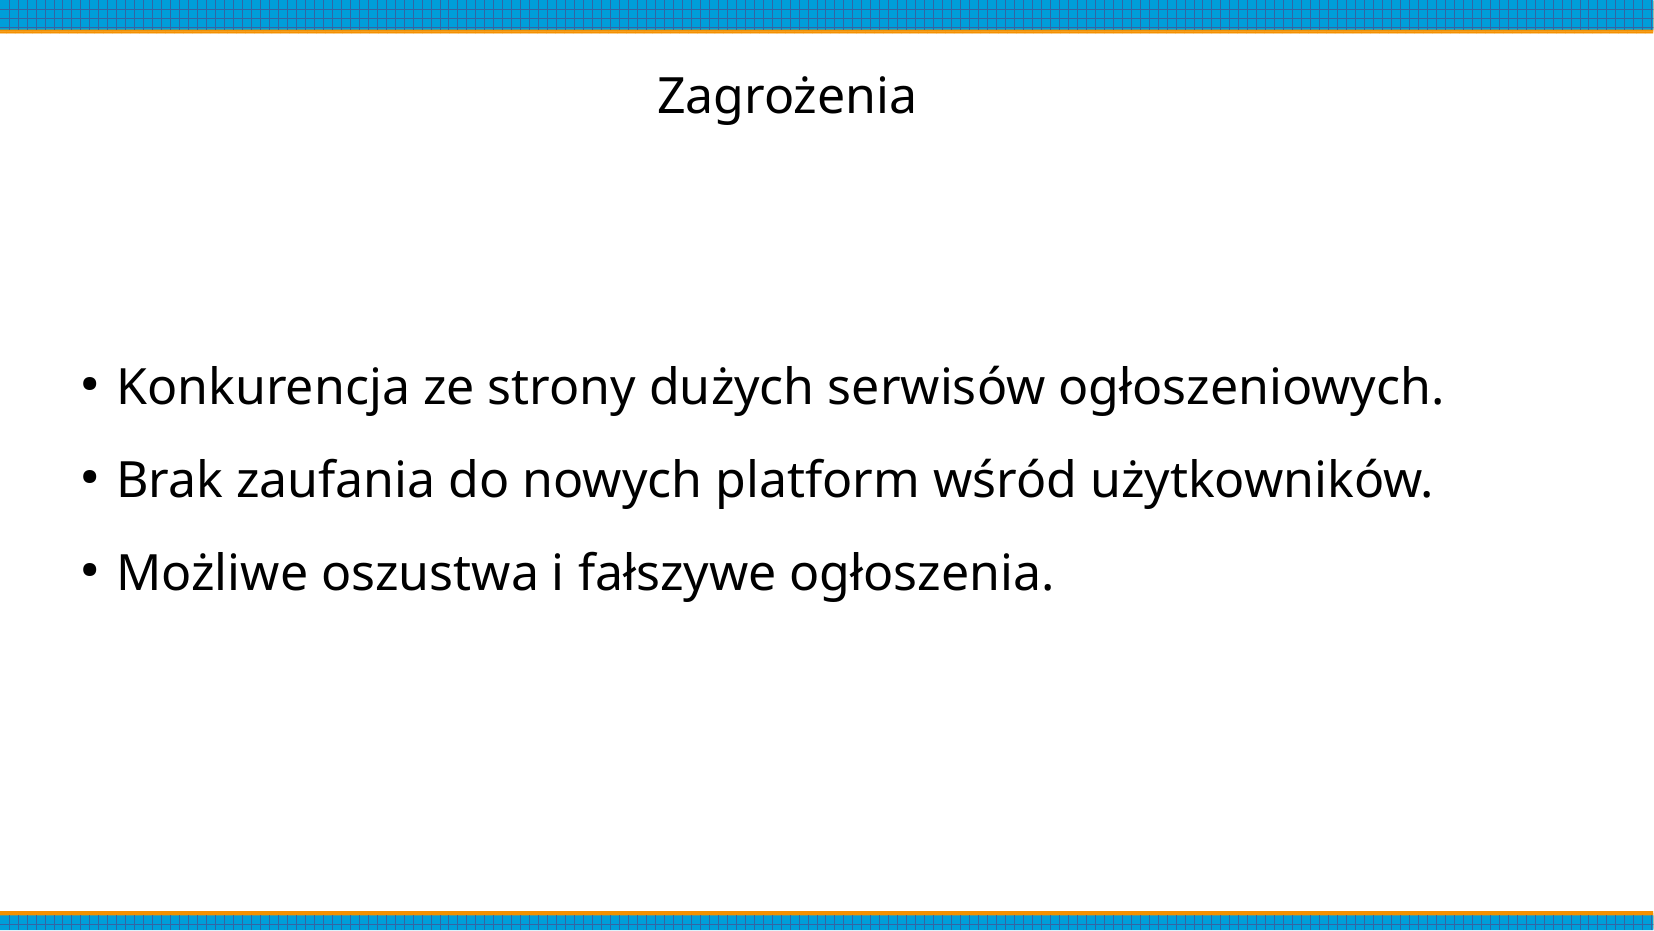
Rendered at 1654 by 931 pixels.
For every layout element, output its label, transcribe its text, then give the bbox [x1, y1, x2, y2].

text_box Konkurencja ze strony dużych serwisów ogłoszeniowych. Brak zaufania do nowych platform wśród użytkowników. Możliwe oszustwa i fałszywe ogłoszenia. [75, 225, 1463, 826]
text_box Zagrożenia [487, 37, 1088, 151]
